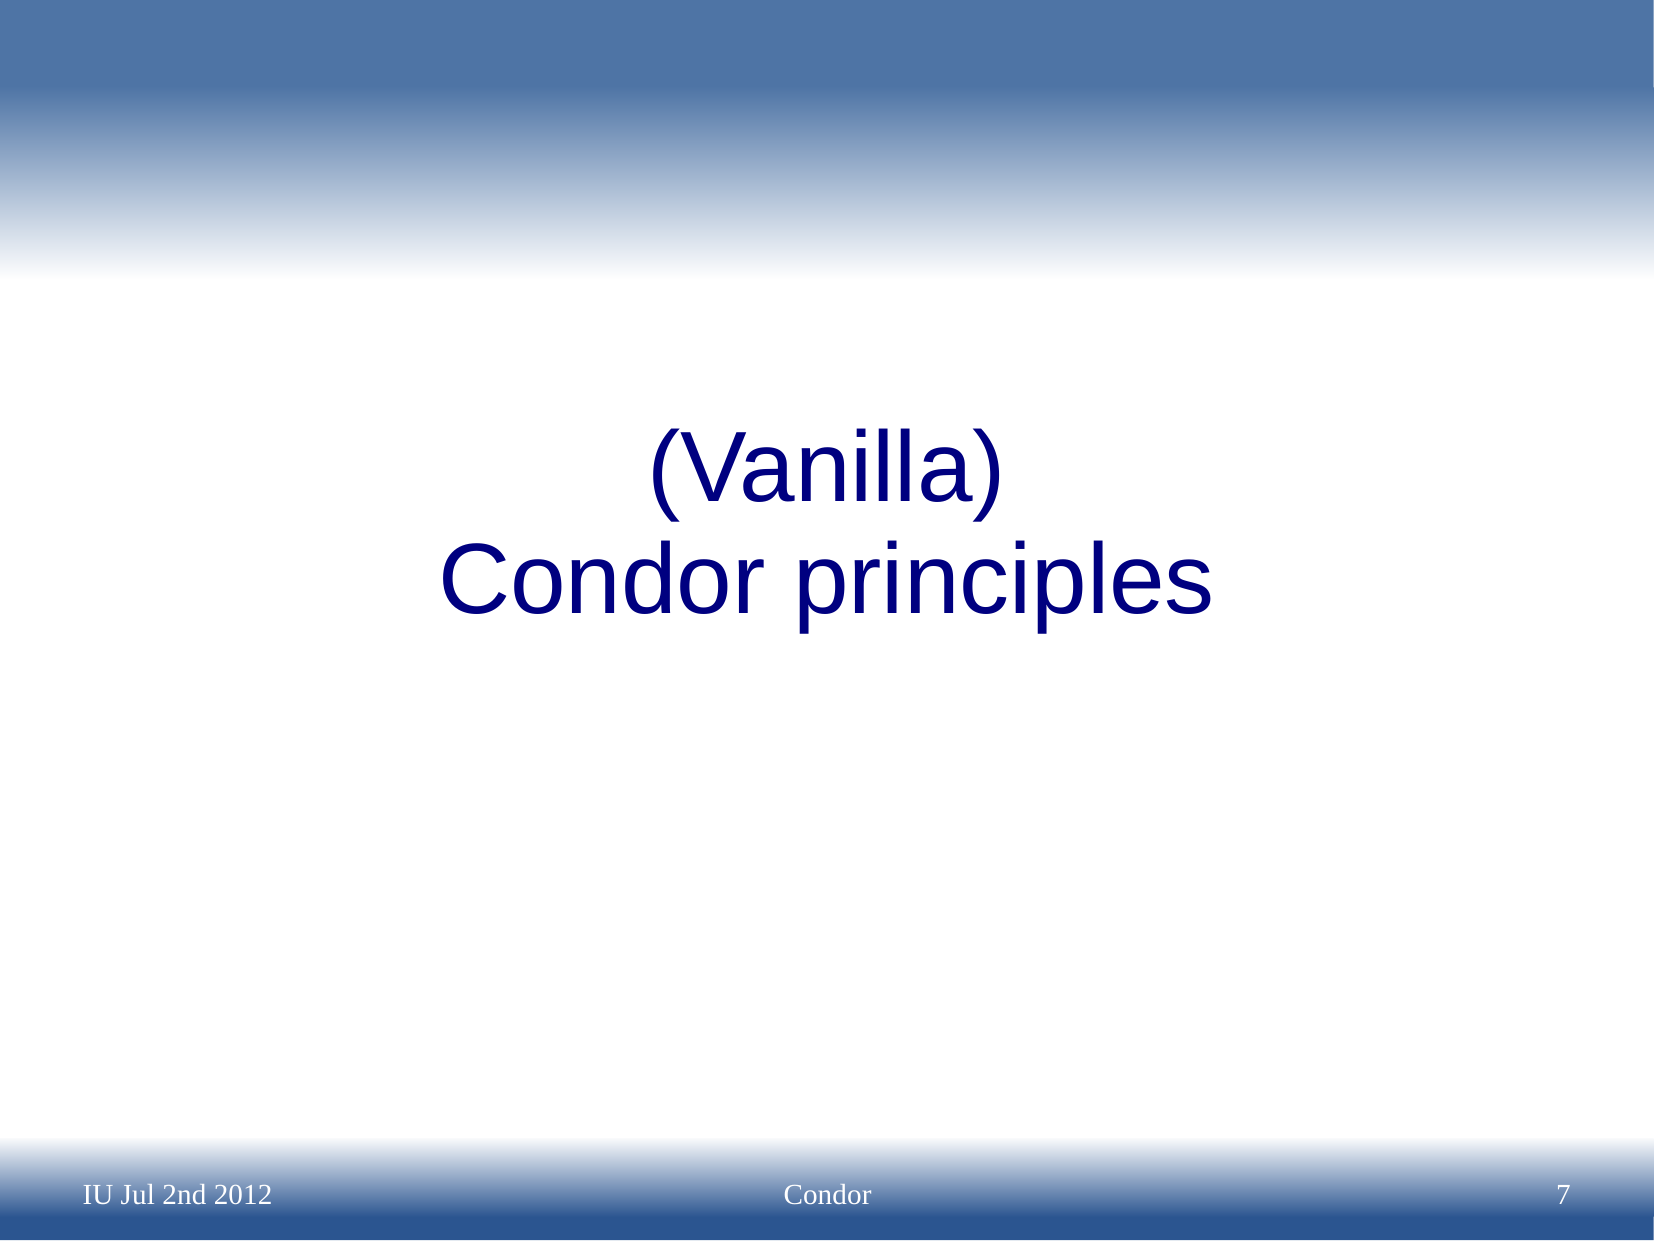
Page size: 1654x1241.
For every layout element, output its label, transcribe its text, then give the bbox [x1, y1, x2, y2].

subtitle (Vanilla) Condor principles [82, 56, 1571, 1102]
